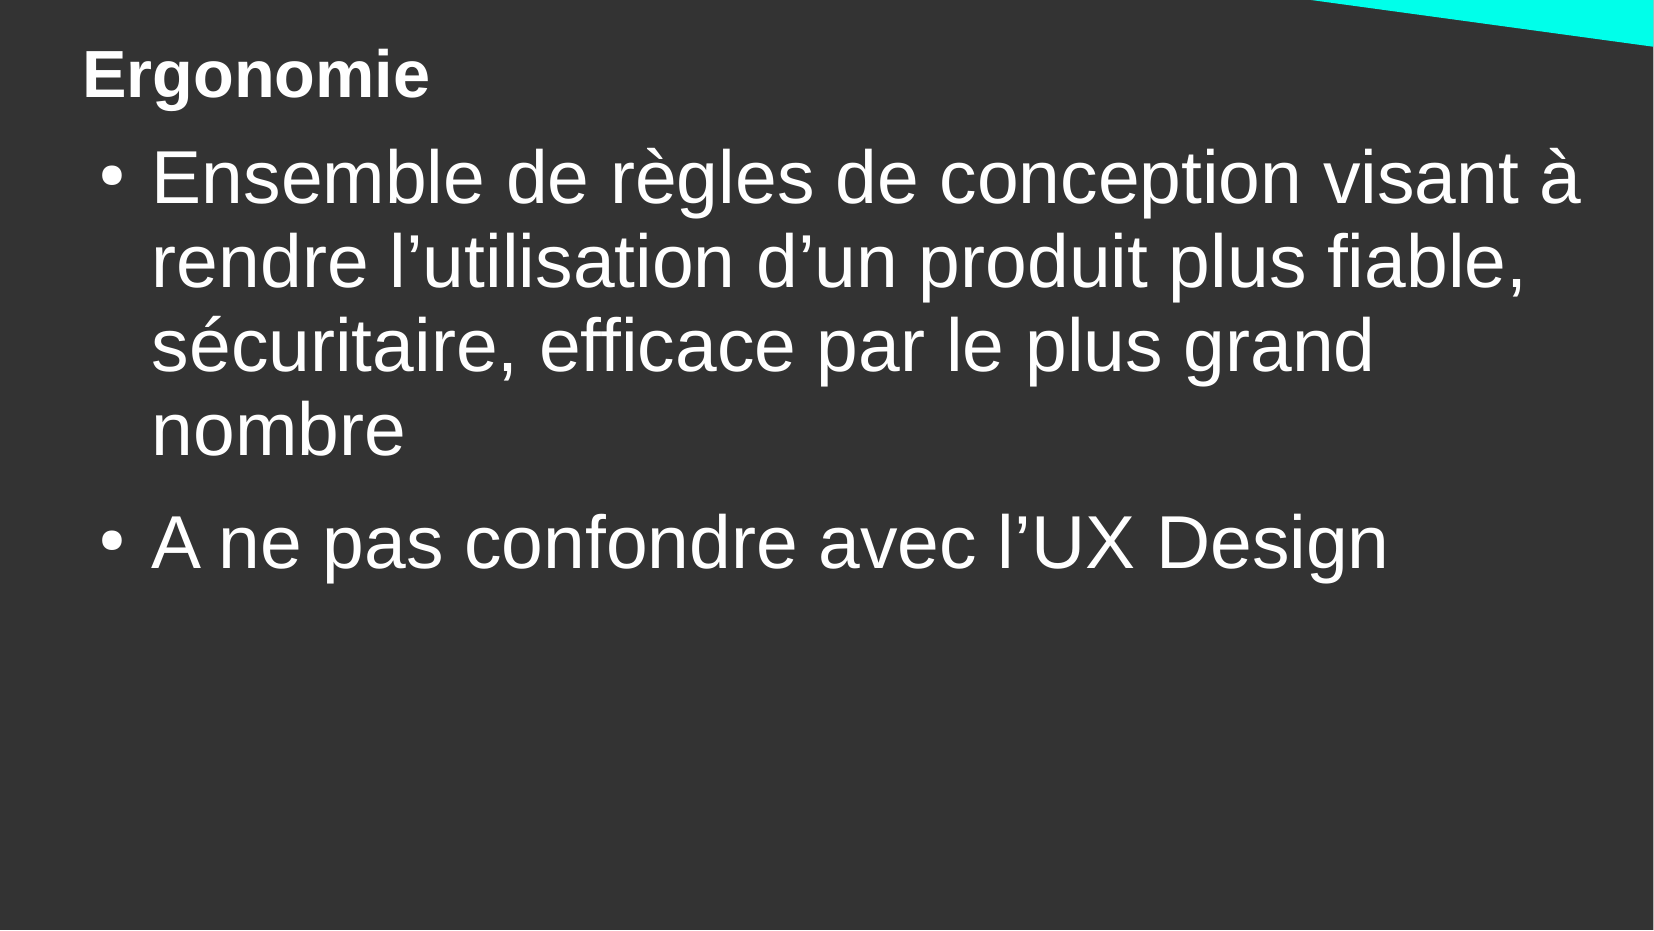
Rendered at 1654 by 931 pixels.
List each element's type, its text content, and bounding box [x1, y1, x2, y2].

title Ergonomie [82, 37, 1571, 114]
list Ensemble de règles de conception visant à rendre l’utilisation d’un produit plus fiable, sécuritaire, efficace par le plus grand nombre A ne pas confondre avec l’UX Design [80, 135, 1620, 851]
text_box [1311, 0, 1654, 47]
